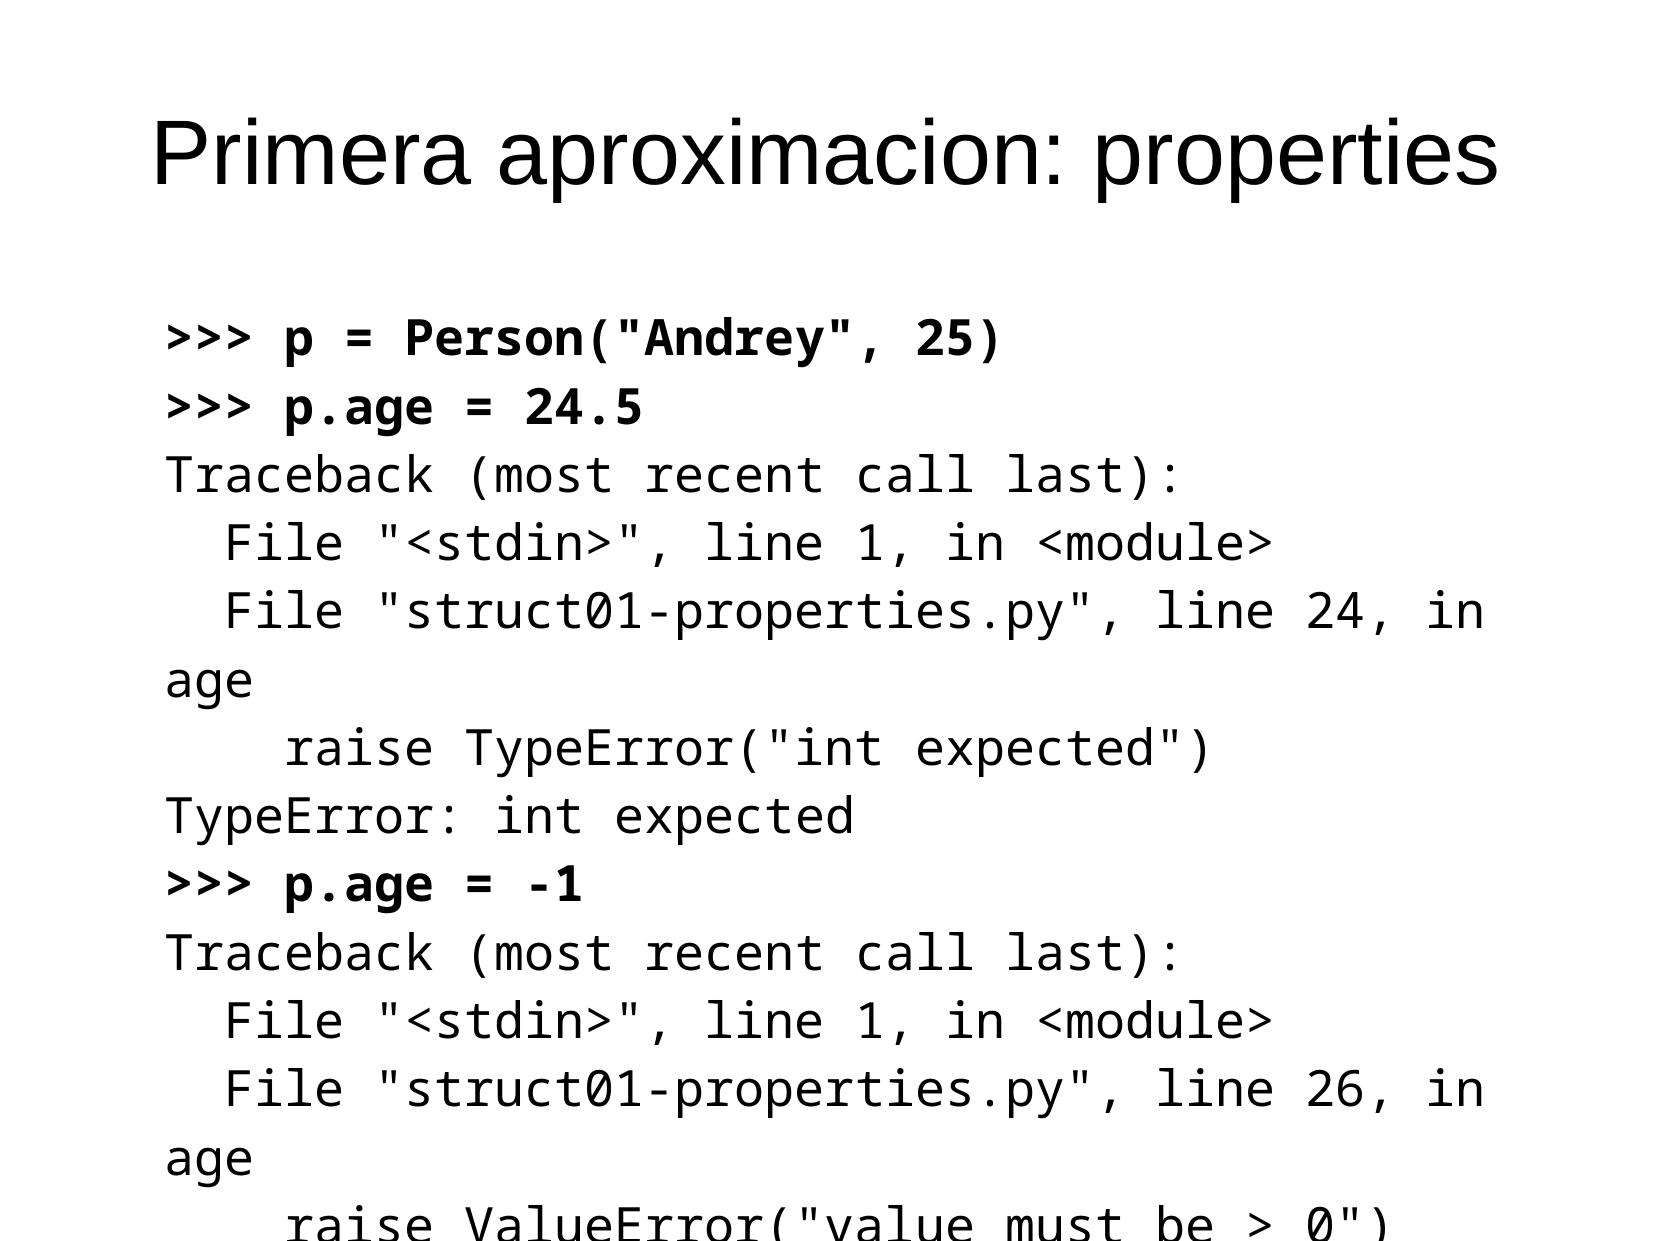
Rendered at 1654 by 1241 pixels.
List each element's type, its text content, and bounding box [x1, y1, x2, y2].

text_box >>> p = Person("Andrey", 25) >>> p.age = 24.5 Traceback (most recent call last): File "<stdin>", line 1, in <module> File "struct01-properties.py", line 24, in age raise TypeError("int expected") TypeError: int expected >>> p.age = -1 Traceback (most recent call last): File "<stdin>", line 1, in <module> File "struct01-properties.py", line 26, in age raise ValueError("value must be > 0") ValueError: value must be > 0 [150, 294, 1591, 961]
title Primera aproximacion: properties [82, 49, 1571, 257]
